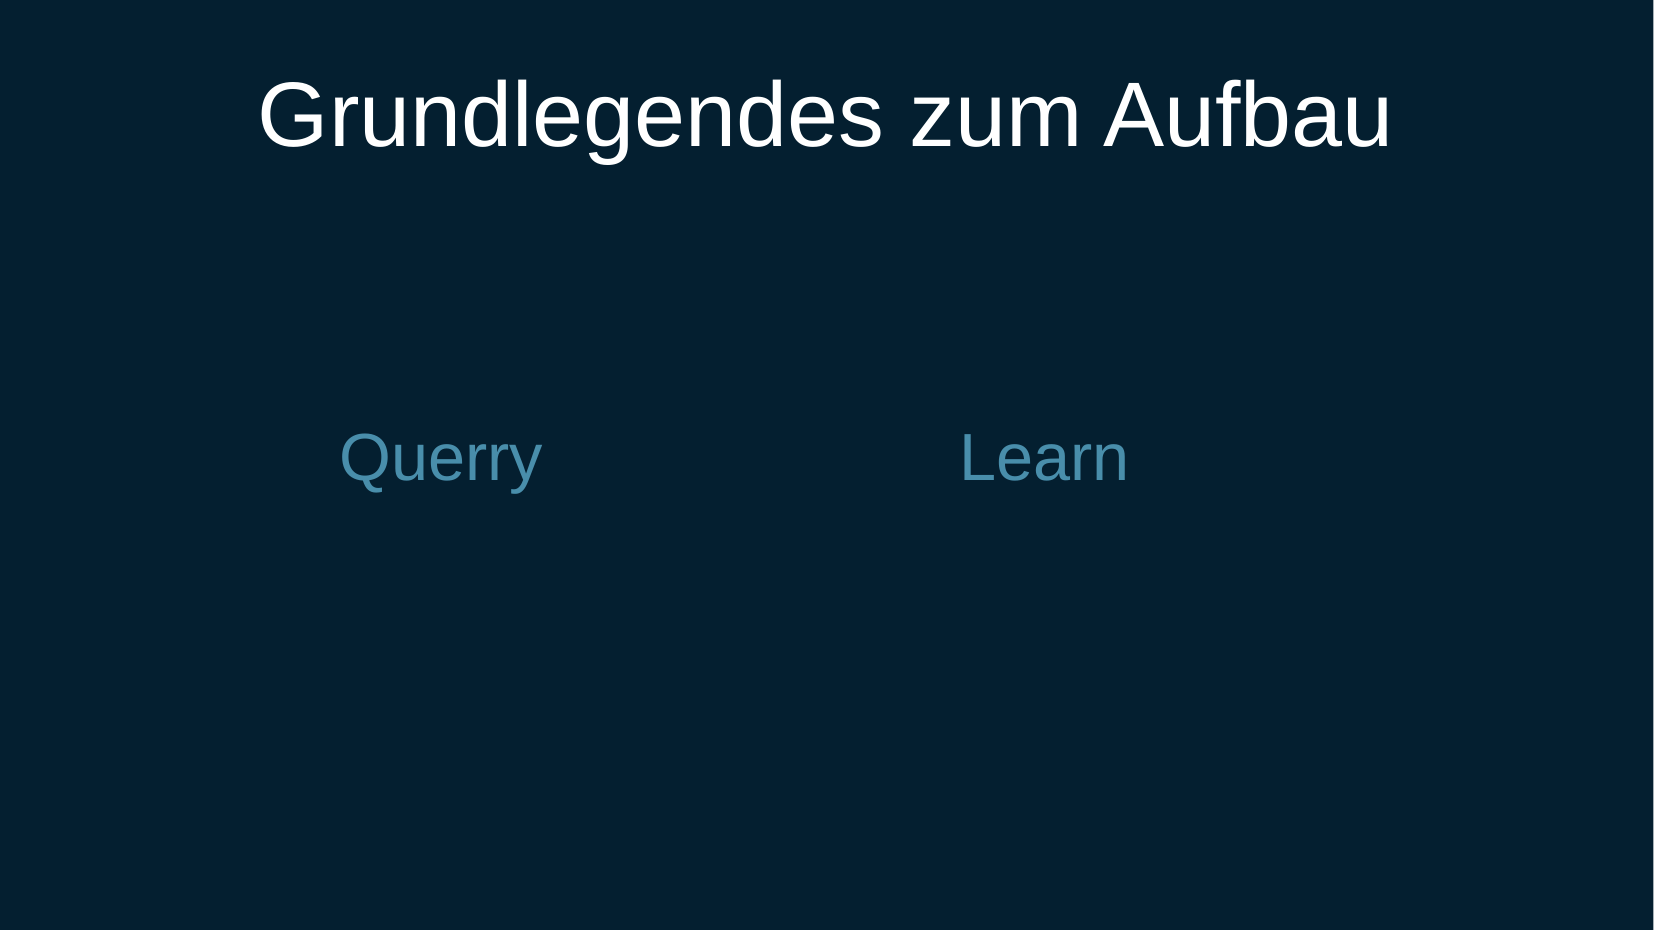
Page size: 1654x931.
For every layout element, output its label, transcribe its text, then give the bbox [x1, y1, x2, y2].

text_box Querry [324, 412, 562, 502]
title Grundlegendes zum Aufbau [82, 37, 1571, 193]
text_box Learn [944, 412, 1152, 502]
